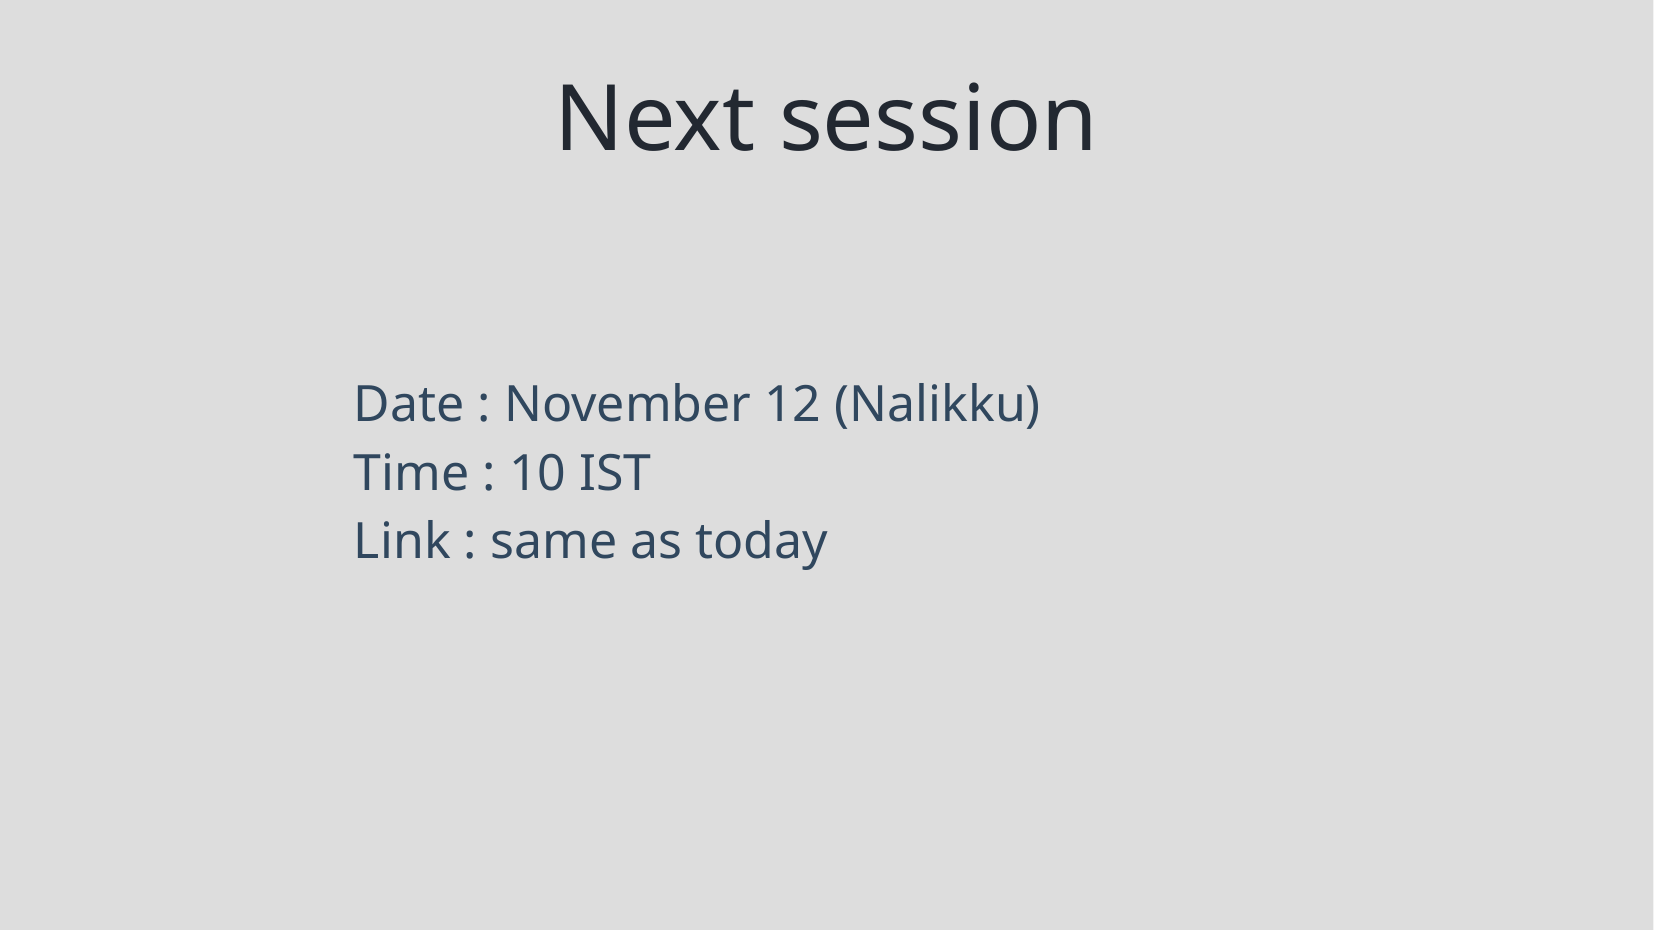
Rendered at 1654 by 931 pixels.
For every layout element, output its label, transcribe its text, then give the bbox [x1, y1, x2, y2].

title Next session [82, 37, 1571, 193]
text_box Date : November 12 (Nalikku) Time : 10 IST Link : same as today [339, 361, 1426, 623]
